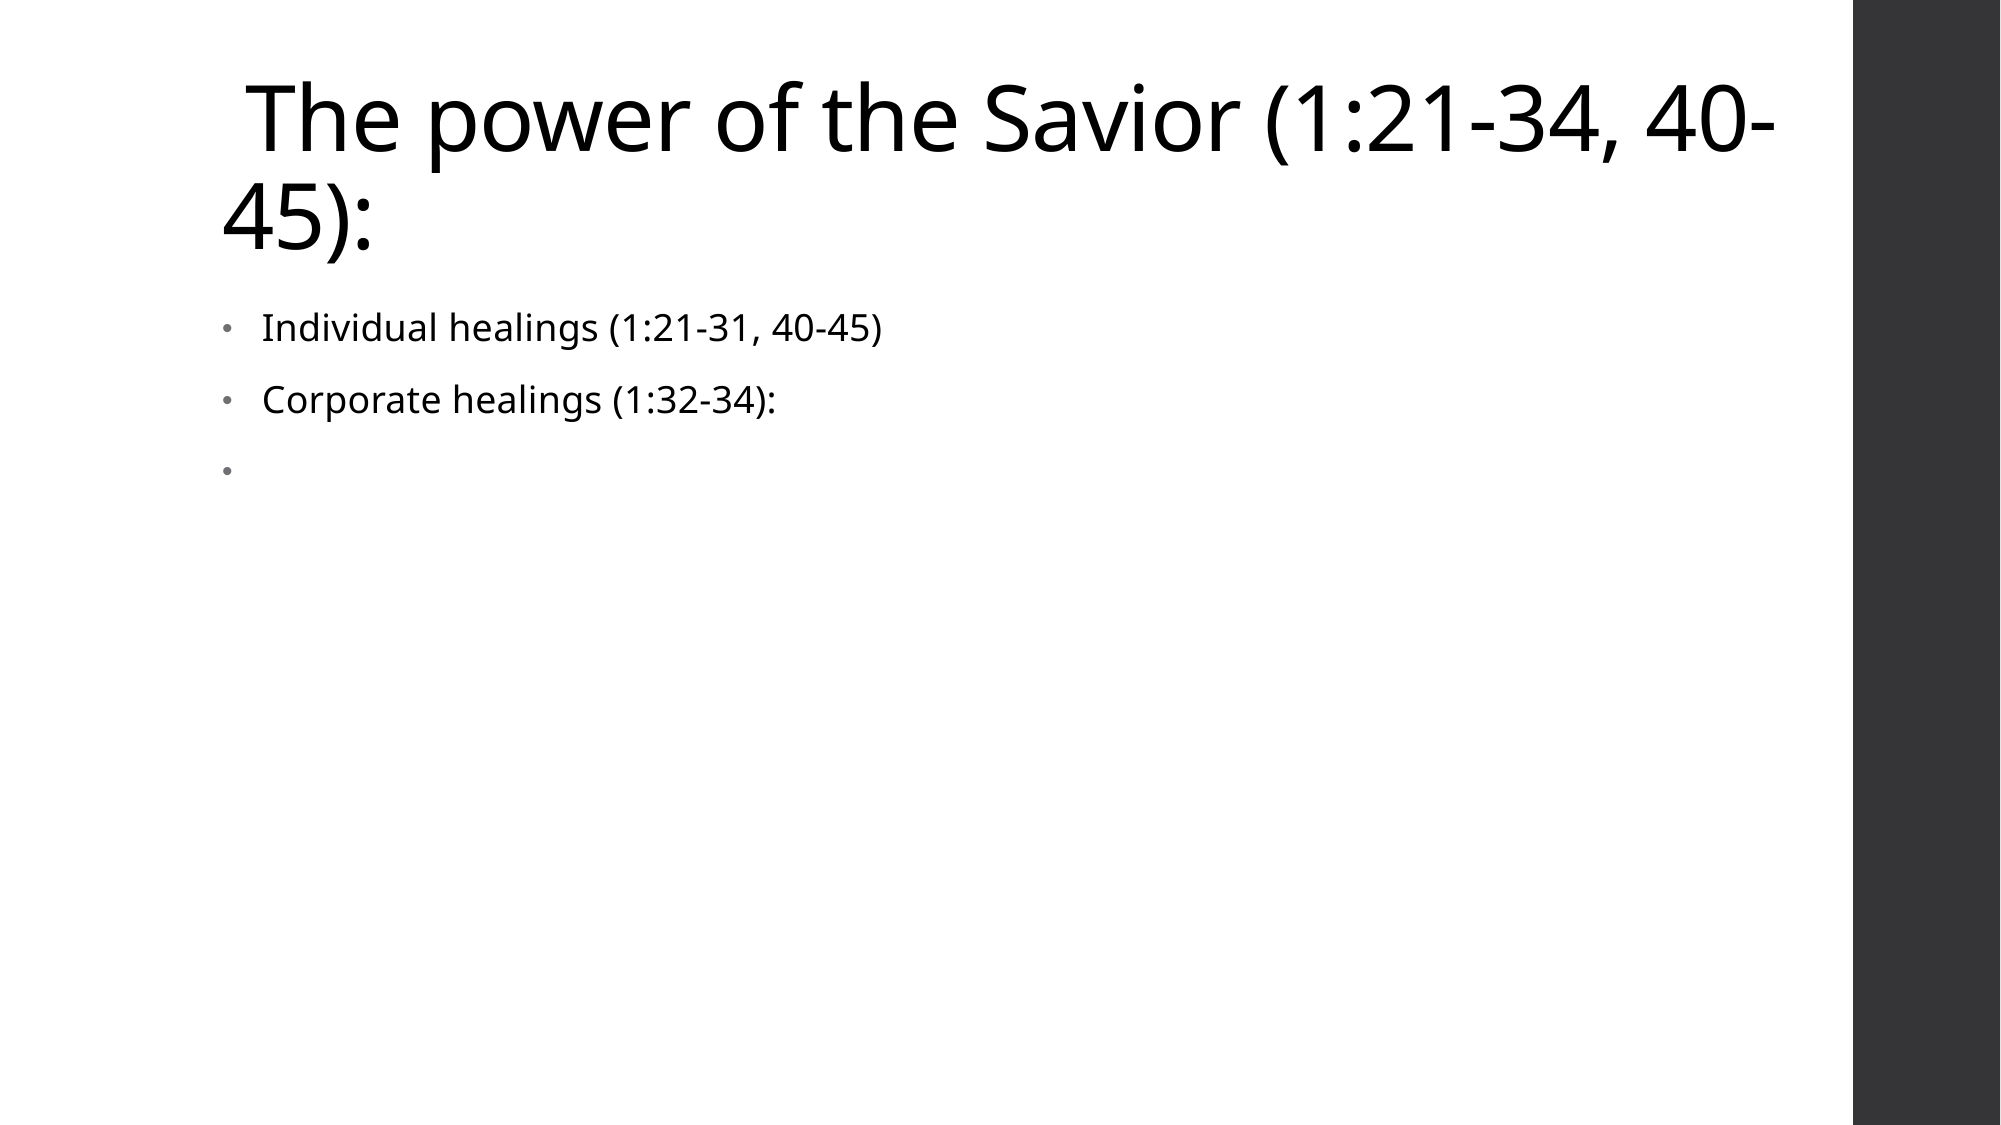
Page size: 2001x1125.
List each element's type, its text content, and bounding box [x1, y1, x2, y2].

list Individual healings (1:21-31, 40-45) Corporate healings (1:32-34): [206, 299, 1617, 1014]
title The power of the Savior (1:21-34, 40-45): [206, 60, 1797, 278]
